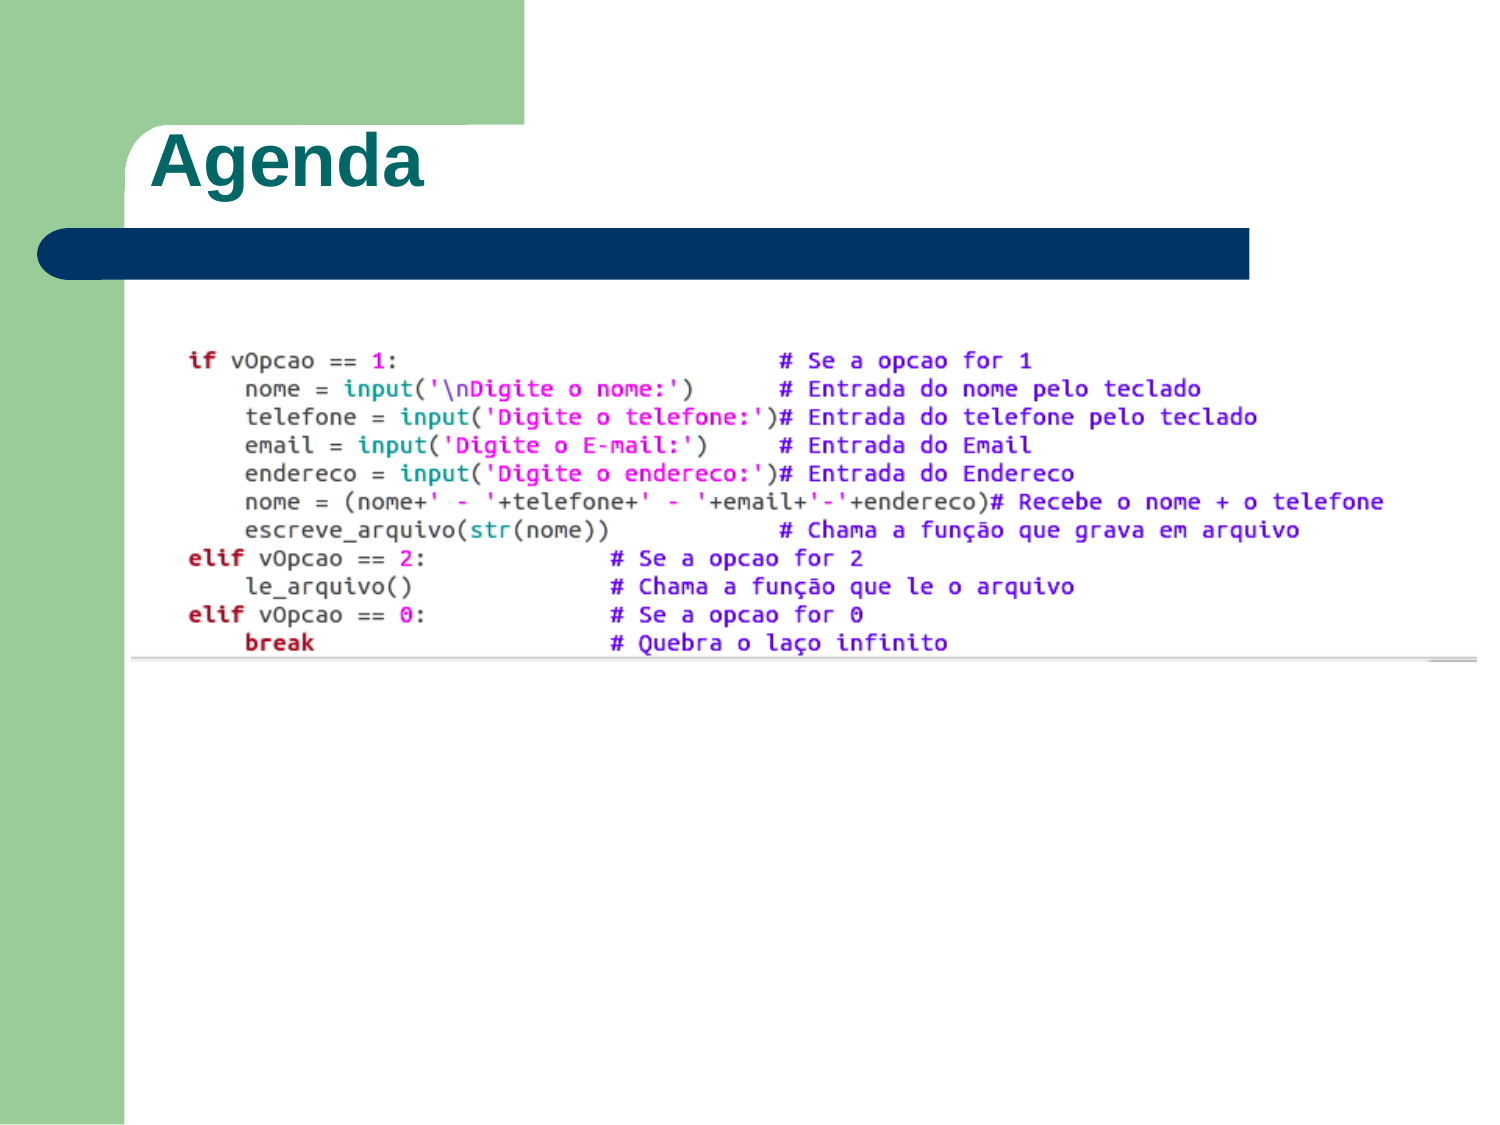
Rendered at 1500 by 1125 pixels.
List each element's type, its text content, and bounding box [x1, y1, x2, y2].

picture [131, 342, 1477, 662]
title Agenda [134, 47, 1500, 211]
